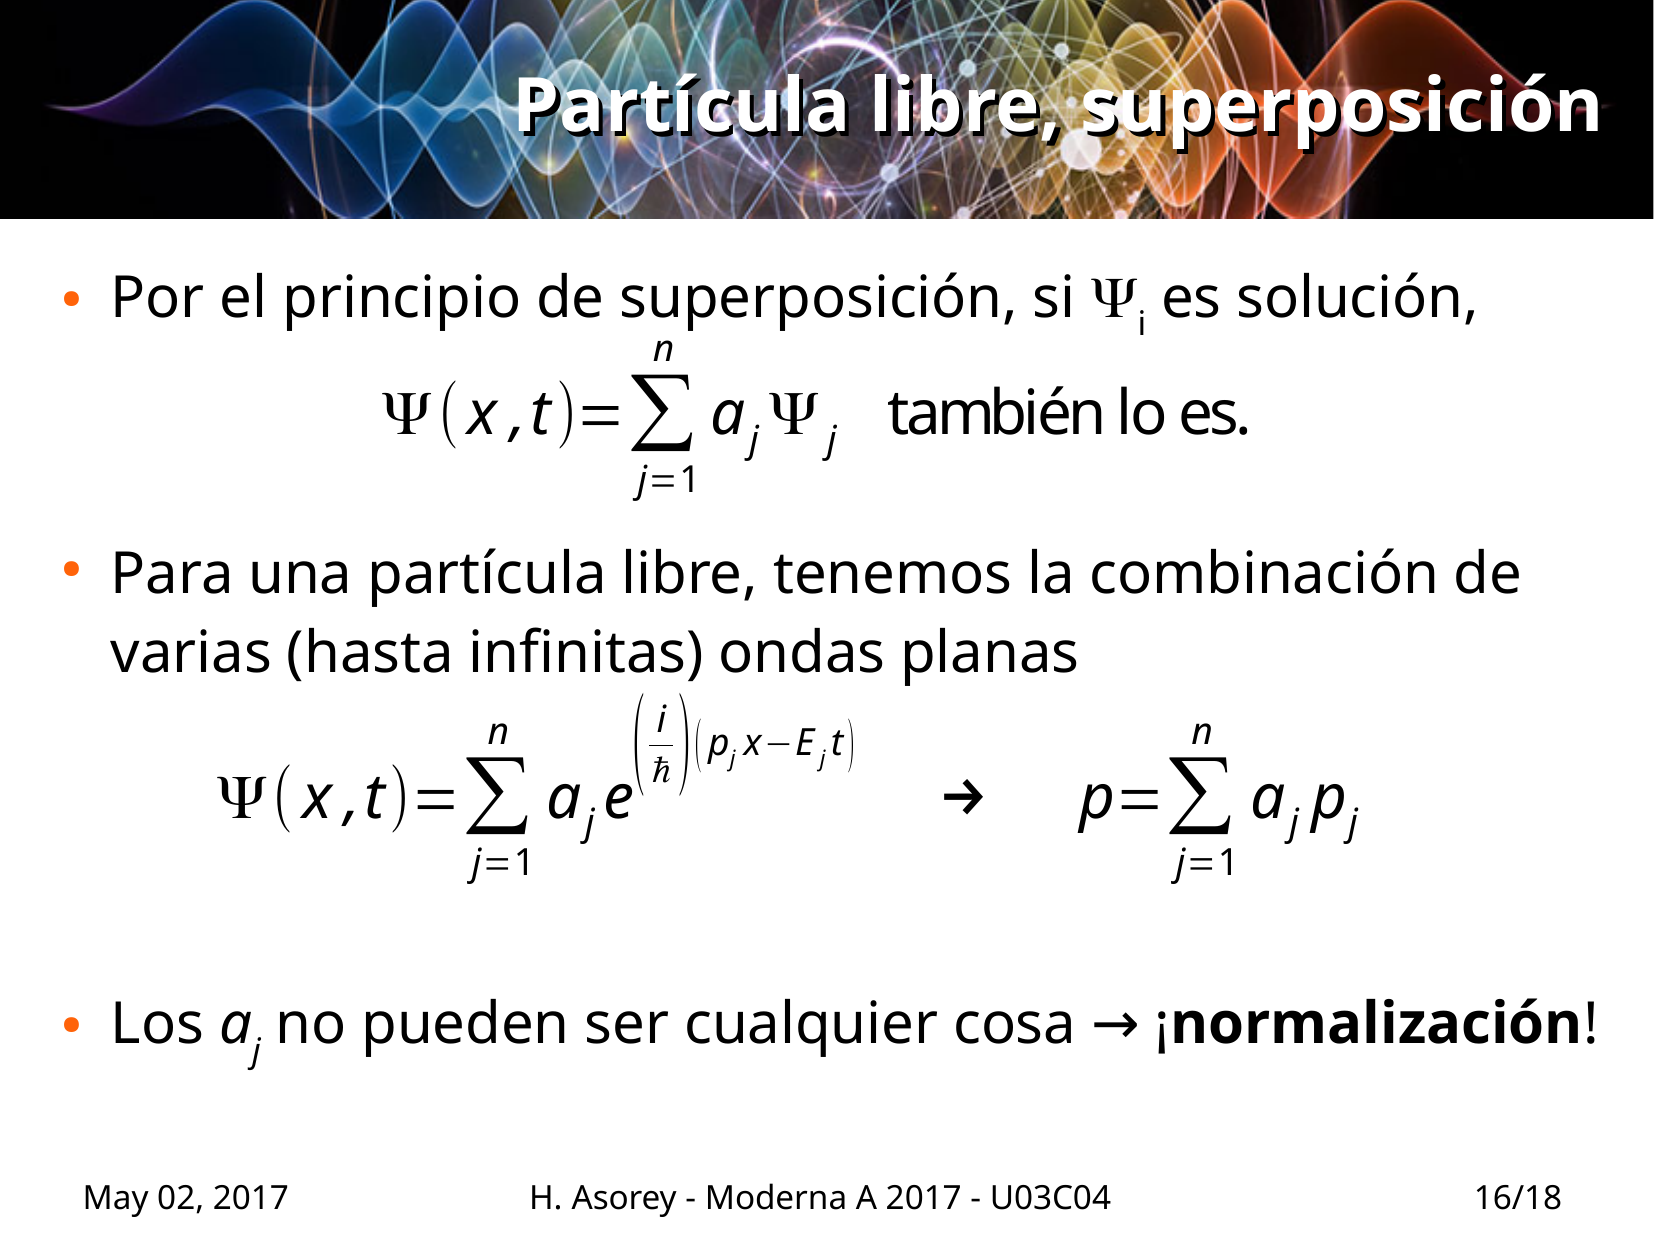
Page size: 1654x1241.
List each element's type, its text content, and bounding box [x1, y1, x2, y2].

chart [373, 325, 1256, 502]
title Partícula libre, superposición [45, 15, 1606, 191]
chart [207, 691, 1366, 886]
list Por el principio de superposición, si Yi es solución, Para una partícula libre, tenemos la combinación de varias (hasta infinitas) ondas planas Los aj no pueden ser cualquier cosa → ¡normalización! [45, 255, 1606, 1156]
picture [0, 0, 1654, 219]
